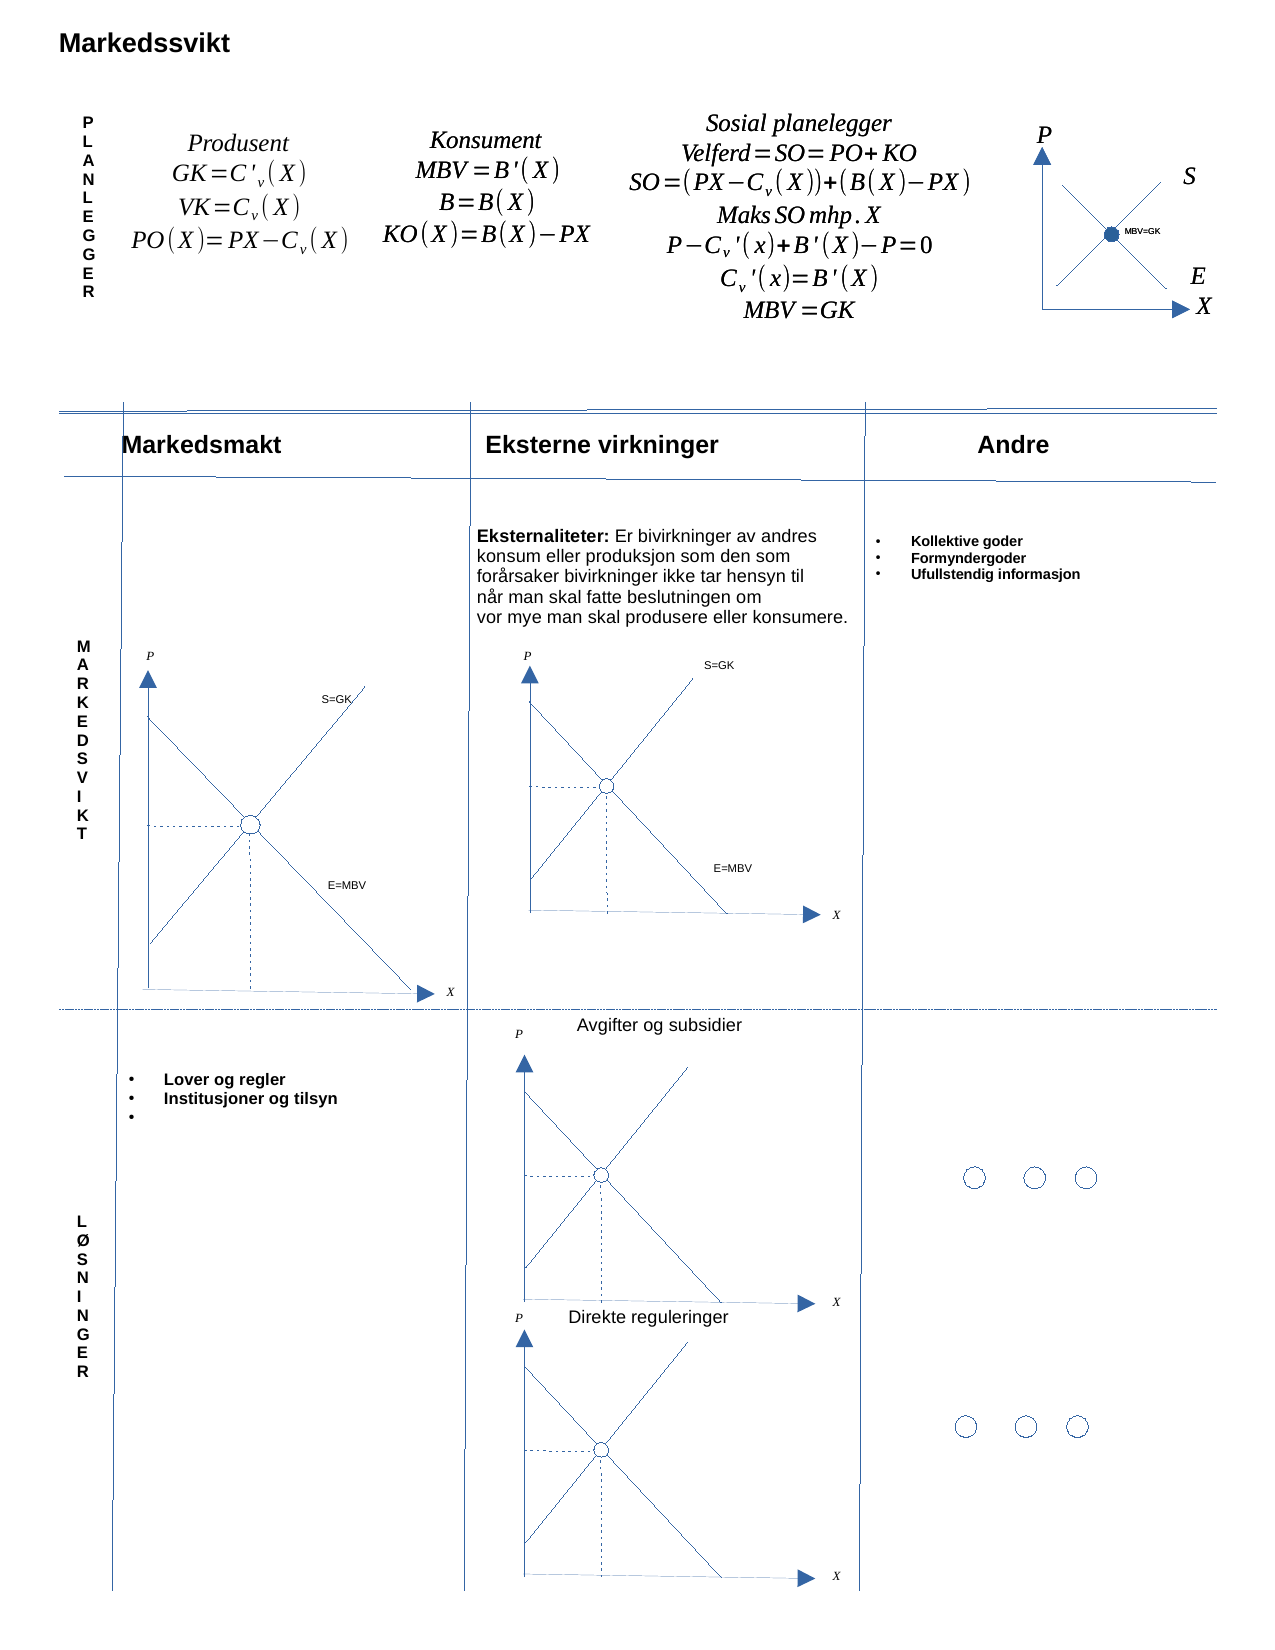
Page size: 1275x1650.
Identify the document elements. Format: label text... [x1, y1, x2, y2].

text_box E=MBV [313, 872, 450, 925]
chart [514, 1027, 524, 1042]
chart [1182, 262, 1213, 291]
text_box Lover og regler Institusjoner og tilsyn [113, 1063, 469, 1331]
text_box [1066, 1415, 1089, 1438]
text_box [955, 1415, 977, 1438]
text_box S=GK [306, 685, 424, 739]
chart [514, 1311, 524, 1325]
text_box Markedssvikt [44, 20, 473, 87]
chart [145, 649, 155, 664]
text_box Eksternaliteter: Er bivirkninger av andres konsum eller produksjon som den som forårsaker bivirkninger ikke tar hensyn til når man skal fatte beslutningen om vor mye man skal produsere eller konsumere. [462, 518, 876, 643]
text_box [963, 1166, 986, 1189]
text_box [1075, 1166, 1097, 1189]
chart [445, 985, 457, 1000]
chart [1029, 121, 1059, 149]
text_box [1023, 1166, 1046, 1189]
text_box [1015, 1415, 1037, 1438]
text_box L Ø S N I N G E R [62, 1204, 125, 1473]
text_box Andre [962, 423, 1111, 486]
text_box P L A N L E G G E R [68, 106, 130, 401]
text_box E=MBV [699, 855, 836, 908]
text_box Direkte reguleringer [553, 1299, 758, 1342]
text_box MBV=GK [1110, 219, 1205, 255]
text_box [240, 815, 261, 834]
text_box [593, 1442, 609, 1458]
chart [623, 109, 977, 324]
text_box Kollektive goder Formyndergoder Ufullstendig informasjon [860, 526, 1275, 867]
text_box Eksterne virkninger [470, 423, 854, 486]
chart [123, 129, 355, 258]
text_box S=GK [689, 651, 806, 704]
text_box Avgifter og subsidier [562, 1007, 771, 1050]
chart [831, 1569, 843, 1584]
chart [831, 908, 843, 923]
chart [831, 1295, 843, 1309]
chart [522, 649, 532, 664]
text_box [593, 1167, 609, 1183]
chart [1177, 162, 1204, 191]
chart [1188, 292, 1221, 321]
text_box [599, 778, 614, 794]
chart [375, 127, 598, 250]
text_box [1104, 227, 1110, 242]
text_box M A R K E D S V I K T [62, 629, 126, 952]
text_box Markedsmakt [106, 423, 383, 486]
